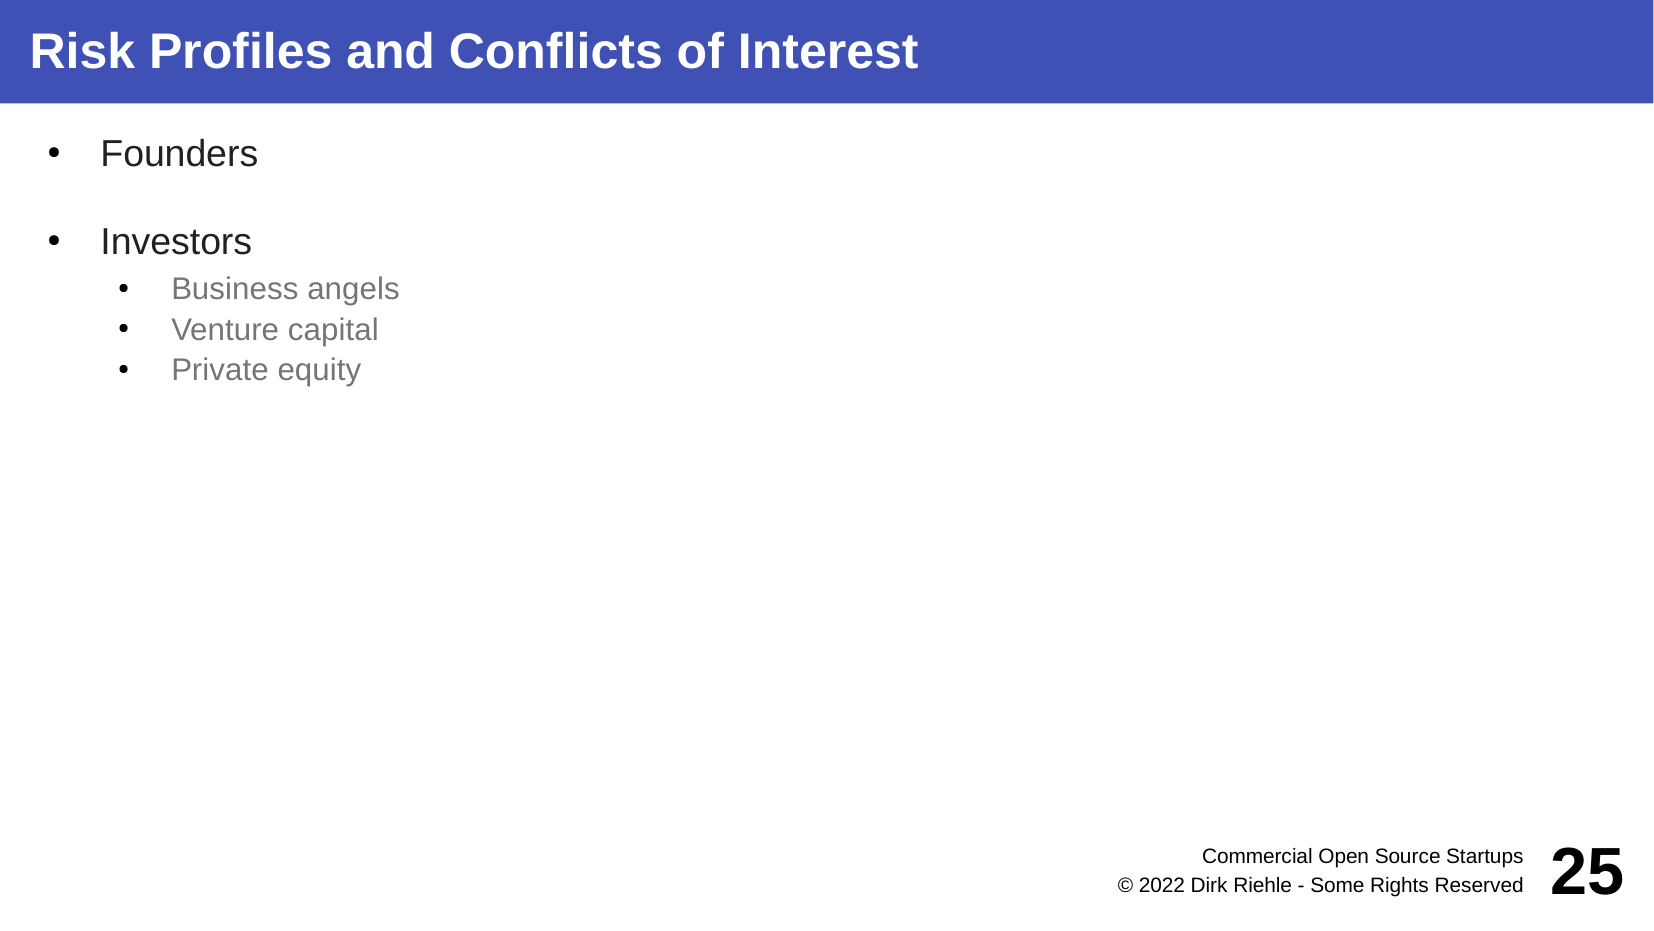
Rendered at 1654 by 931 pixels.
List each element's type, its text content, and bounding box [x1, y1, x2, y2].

list Founders Investors Business angels Venture capital Private equity [29, 132, 1625, 813]
title Risk Profiles and Conflicts of Interest [0, 0, 1654, 104]
